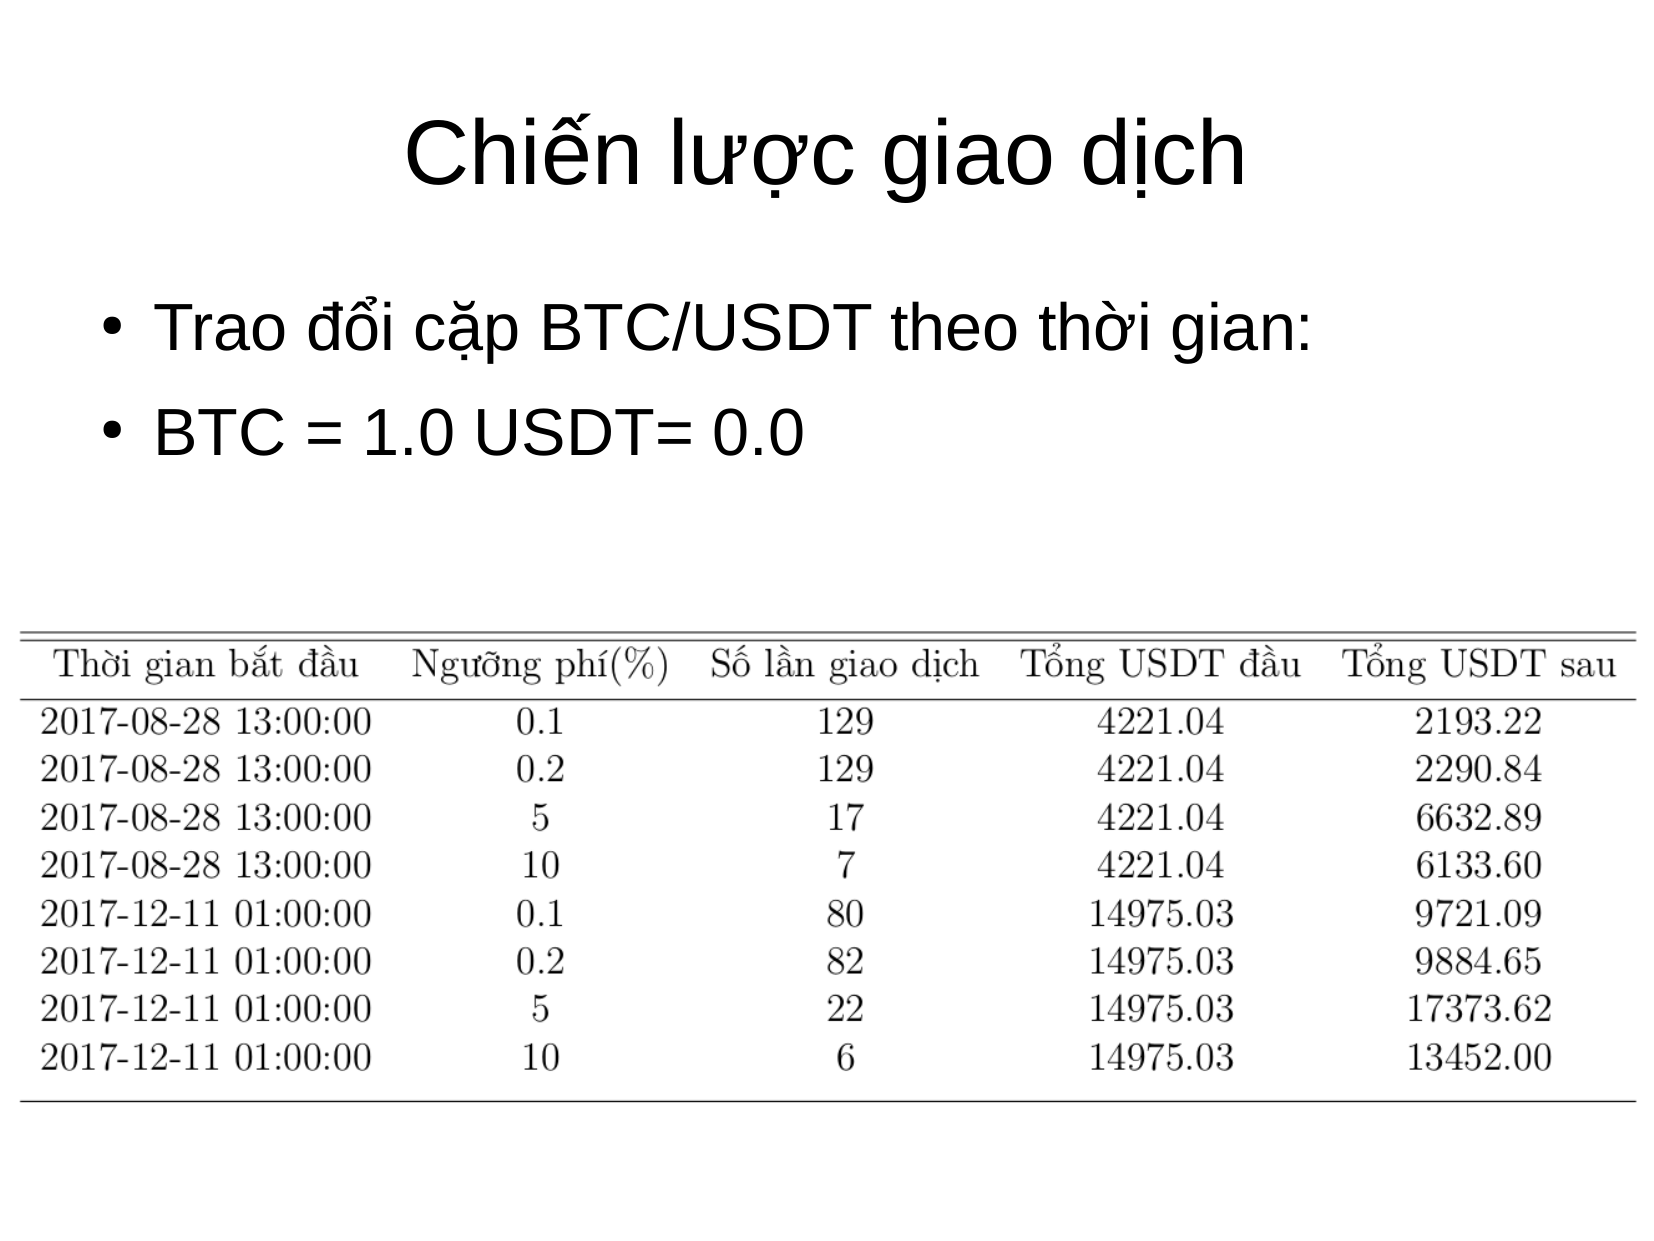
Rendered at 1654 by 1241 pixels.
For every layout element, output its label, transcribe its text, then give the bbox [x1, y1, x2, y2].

title Chiến lược giao dịch [82, 49, 1571, 257]
list Trao đổi cặp BTC/USDT theo thời gian: BTC = 1.0 USDT= 0.0 [82, 290, 1571, 599]
picture [0, 599, 1654, 1126]
